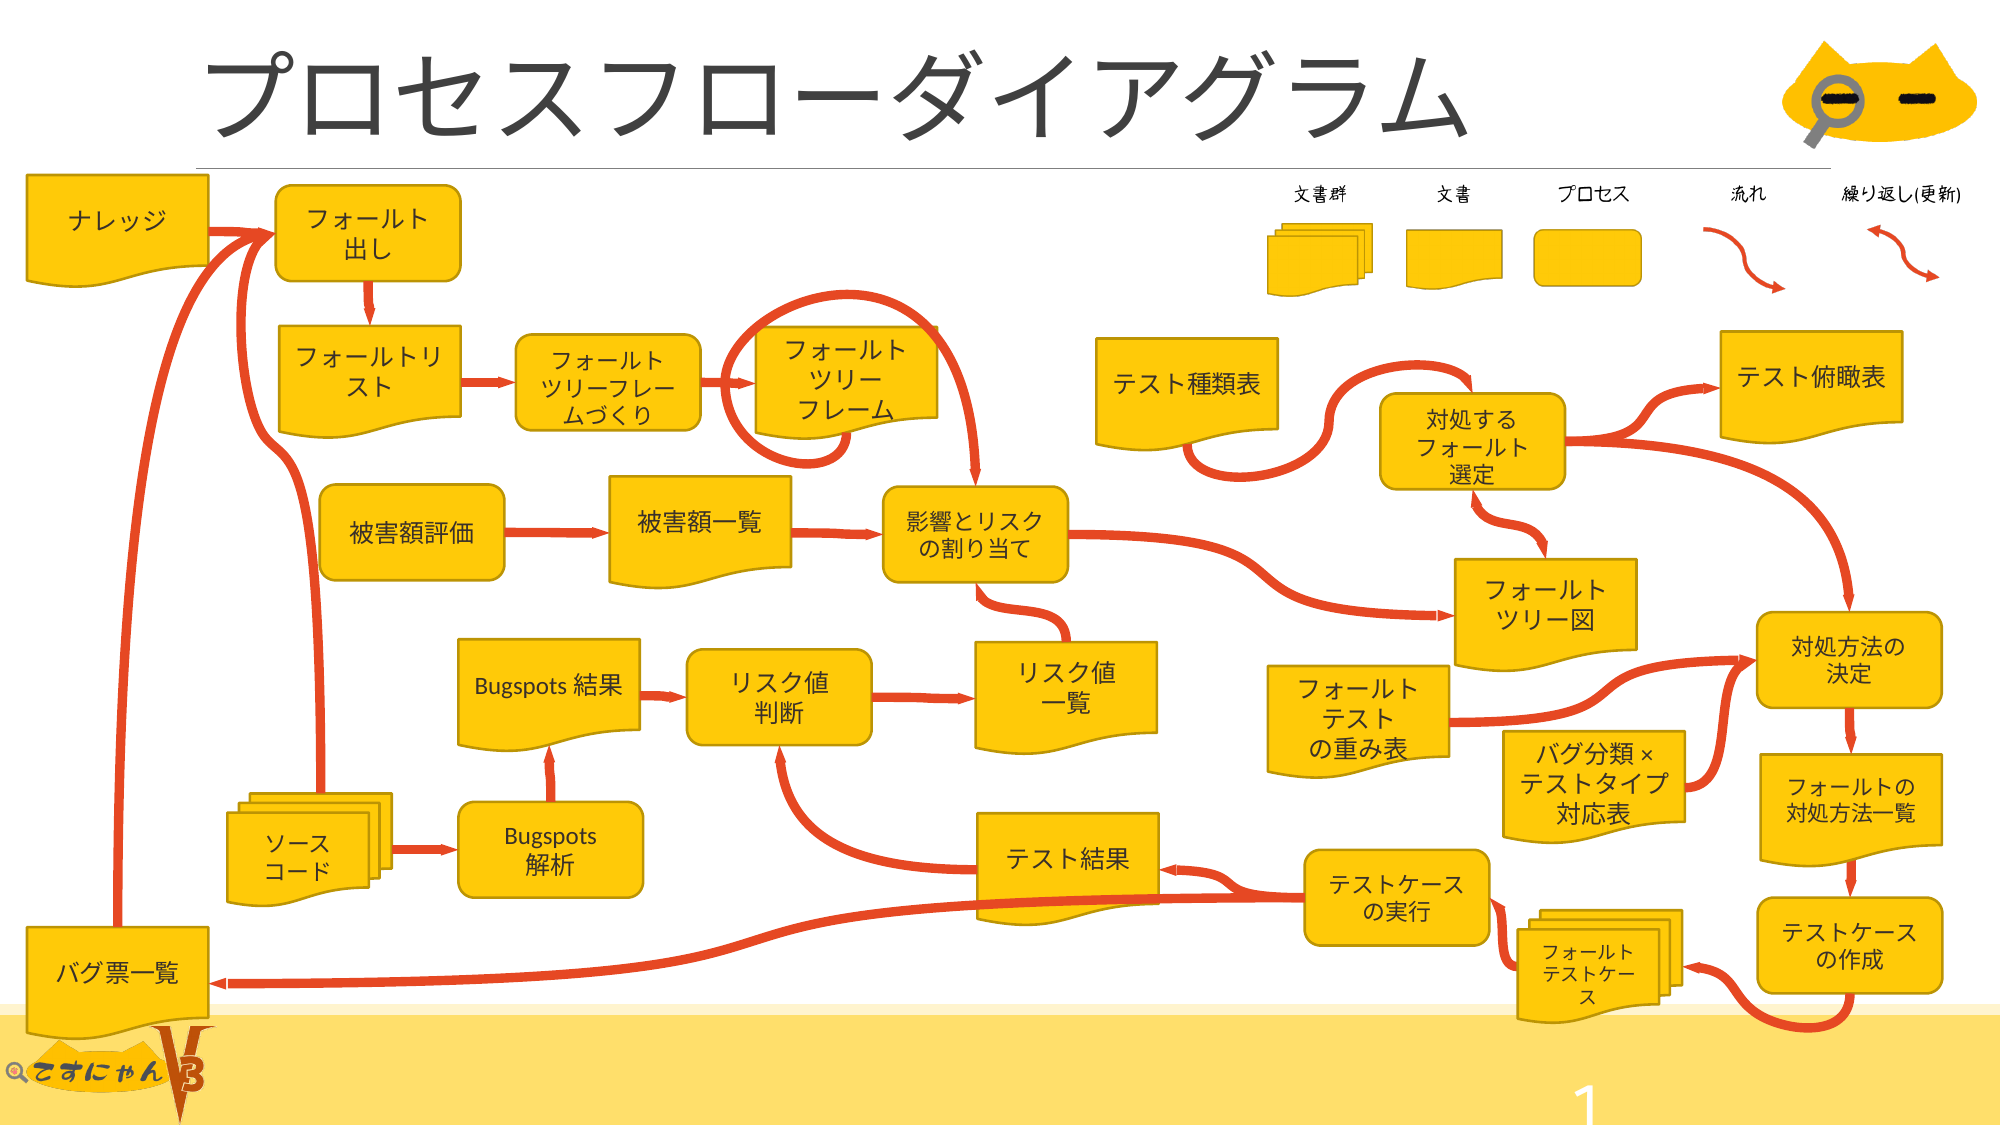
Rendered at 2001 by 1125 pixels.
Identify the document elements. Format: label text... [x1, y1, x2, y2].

title プロセスフローダイアグラム [180, 22, 1831, 163]
text_box フォールトの対処方法一覧 [1760, 754, 1942, 867]
text_box Bugspots結果 [458, 639, 640, 751]
text_box 被害額一覧 [609, 476, 792, 589]
text_box 対処する フォールト 選定 [1380, 393, 1566, 490]
text_box テストケースの実行 [1304, 849, 1490, 946]
text_box リスク値 判断 [686, 649, 872, 746]
text_box フォールト ツリーフレームづくり [515, 334, 701, 431]
text_box 対処方法の 決定 [1757, 612, 1942, 708]
text_box フォールトリスト [279, 325, 461, 438]
text_box バグ票一覧 [27, 927, 209, 1039]
text_box ナレッジ [27, 174, 209, 287]
text_box Bugspots 解析 [458, 801, 644, 898]
text_box リスク値 一覧 [975, 642, 1157, 754]
text_box フォールト ツリー フレーム [755, 326, 938, 439]
text_box テスト結果 [977, 813, 1159, 900]
text_box ソース コード [227, 793, 392, 906]
text_box フォールト テスト の重み表 [1267, 665, 1450, 778]
text_box テスト俯瞰表 [1720, 331, 1903, 444]
text_box フォールト出し [275, 185, 461, 282]
text_box テスト結果 [977, 904, 1151, 925]
text_box 影響とリスクの割り当て [883, 486, 1068, 583]
picture [1267, 175, 1972, 302]
text_box テストケースの作成 [1757, 897, 1943, 994]
text_box フォールト テストケース [1517, 910, 1683, 1023]
text_box バグ分類× テストタイプ 対応表 [1503, 731, 1685, 843]
text_box 被害額評価 [319, 484, 505, 581]
text_box テスト種類表 [1096, 338, 1278, 451]
text_box 1 [1552, 1059, 1851, 1120]
text_box フォールト ツリー図 [1455, 559, 1637, 671]
